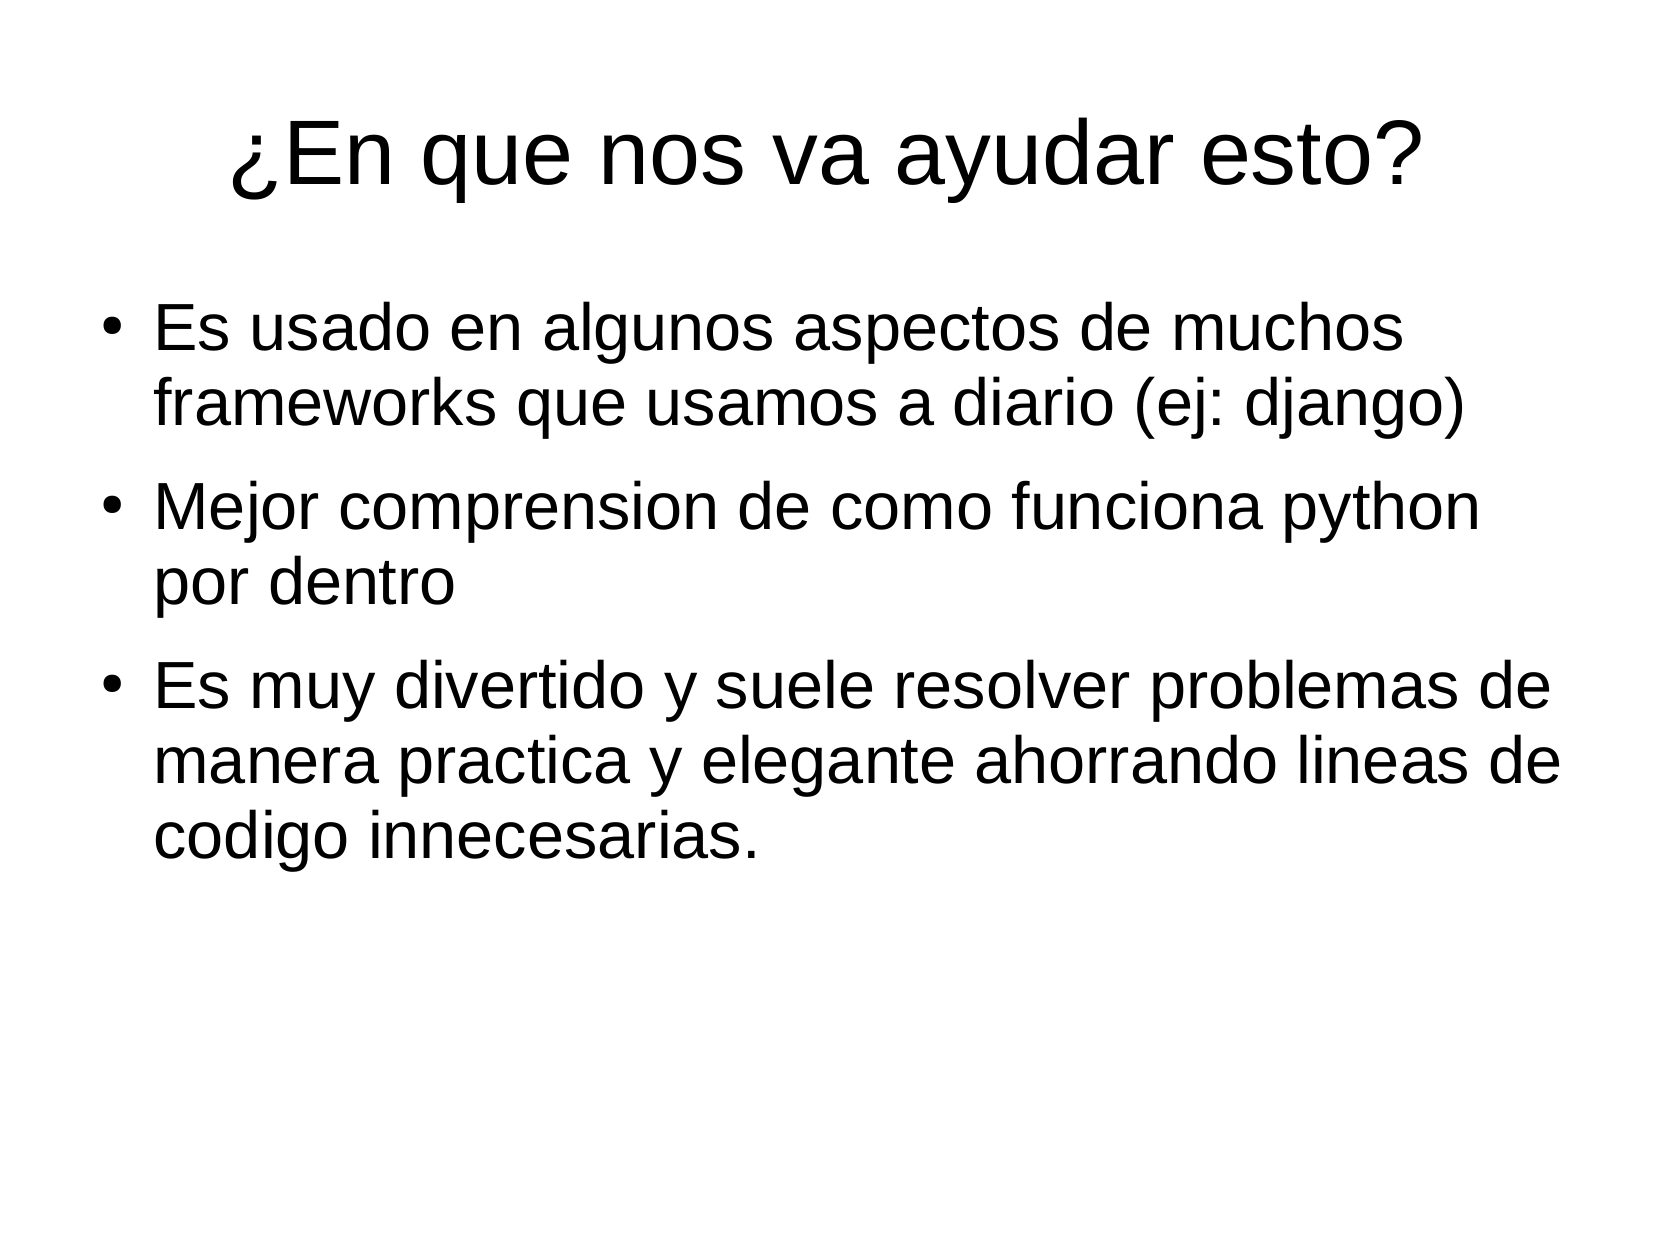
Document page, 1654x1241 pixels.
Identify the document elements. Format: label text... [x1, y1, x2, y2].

list Es usado en algunos aspectos de muchos frameworks que usamos a diario (ej: django) Mejor comprension de como funciona python por dentro Es muy divertido y suele resolver problemas de manera practica y elegante ahorrando lineas de codigo innecesarias. [82, 290, 1571, 1010]
title ¿En que nos va ayudar esto? [82, 49, 1571, 257]
